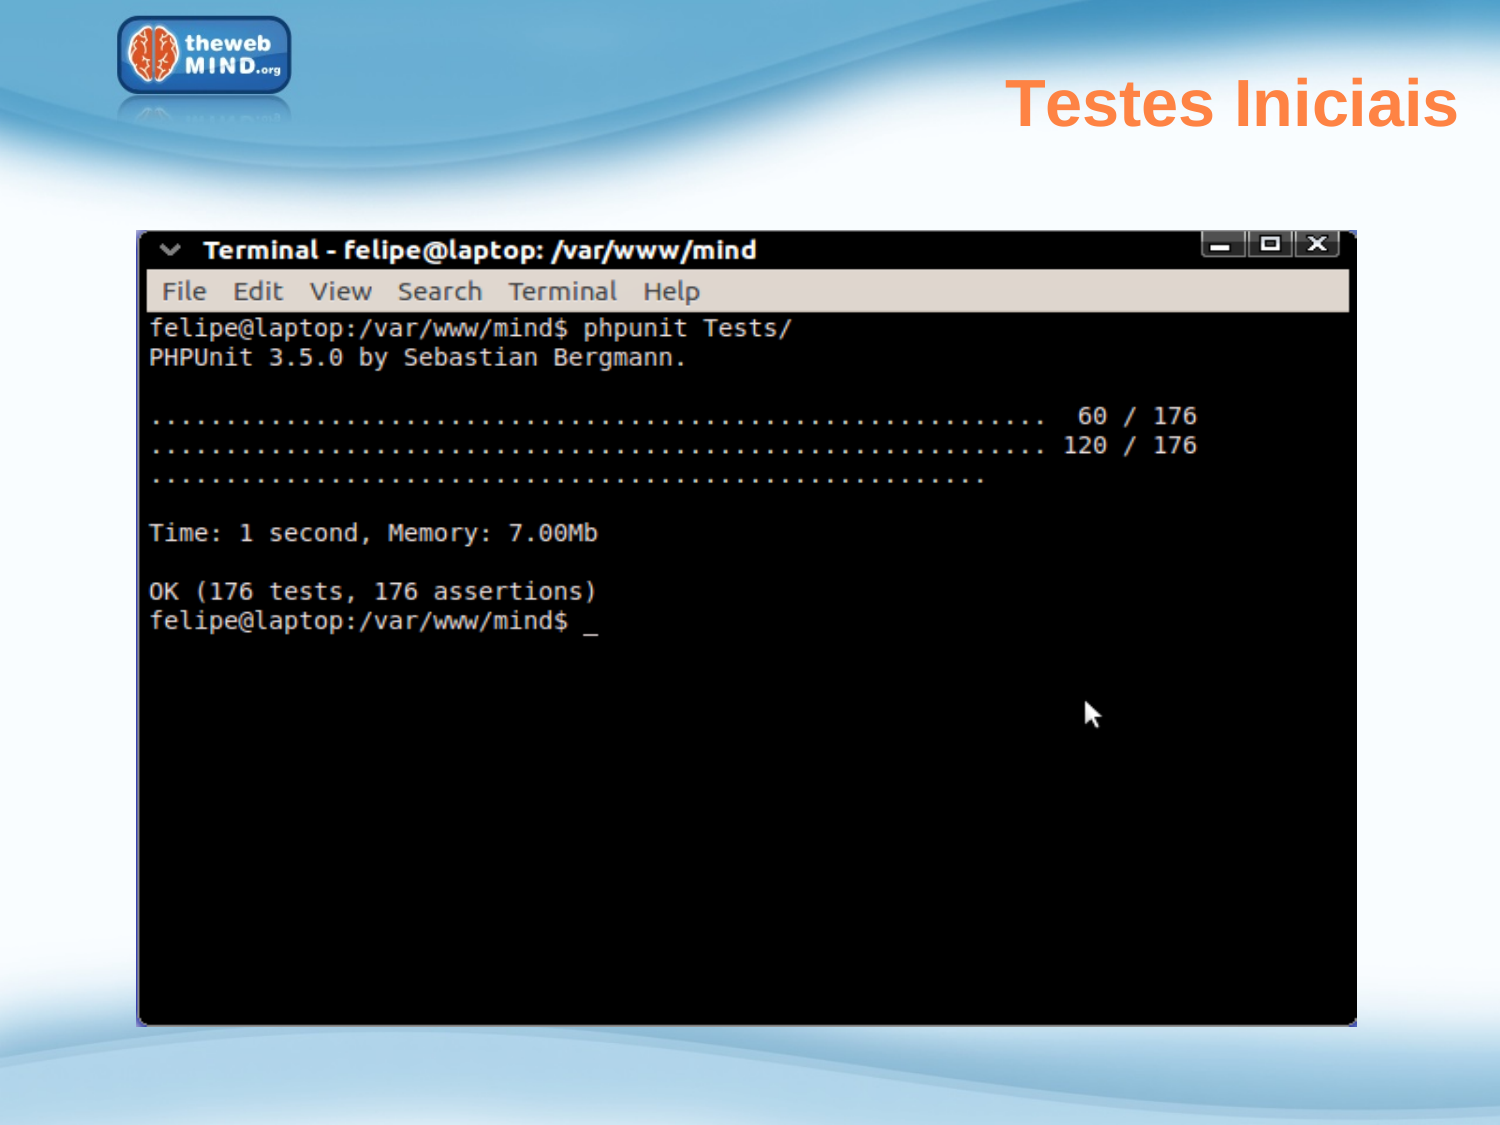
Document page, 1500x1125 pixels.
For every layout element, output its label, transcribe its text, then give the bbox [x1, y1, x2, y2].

text_box Testes Iniciais [990, 51, 1476, 148]
picture [0, 0, 1500, 1125]
